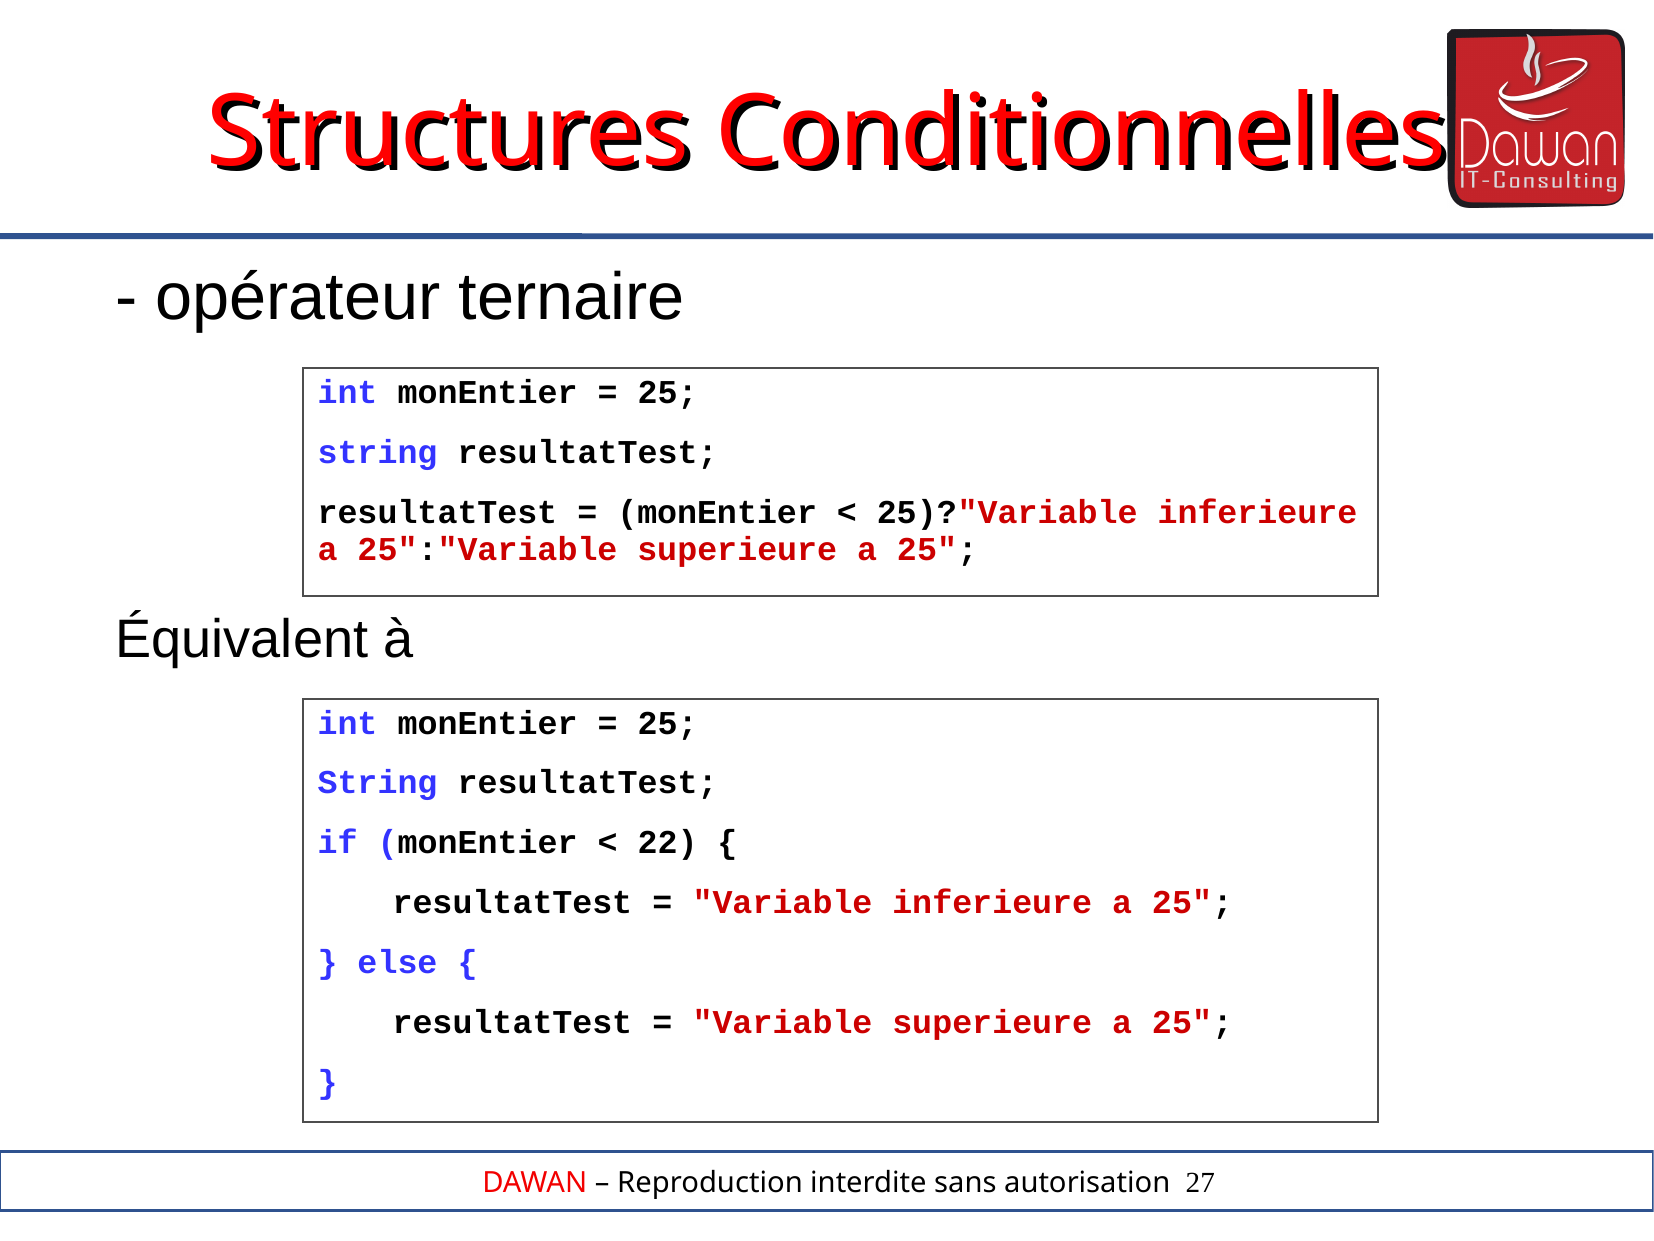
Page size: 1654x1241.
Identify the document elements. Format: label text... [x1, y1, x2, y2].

text_box Structures Conditionnelles [88, 50, 1565, 182]
text_box int monEntier = 25; string resultatTest; resultatTest = (monEntier < 25)?"Variable inferieure a 25":"Variable superieure a 25"; [302, 368, 1378, 597]
text_box [1185, 1163, 1565, 1228]
text_box int monEntier = 25; String resultatTest; if (monEntier < 22) { resultatTest = "Variable inferieure a 25"; } else { resultatTest = "Variable superieure a 25"; } [302, 698, 1378, 1123]
text_box - opérateur ternaire Équivalent à [100, 251, 1518, 709]
